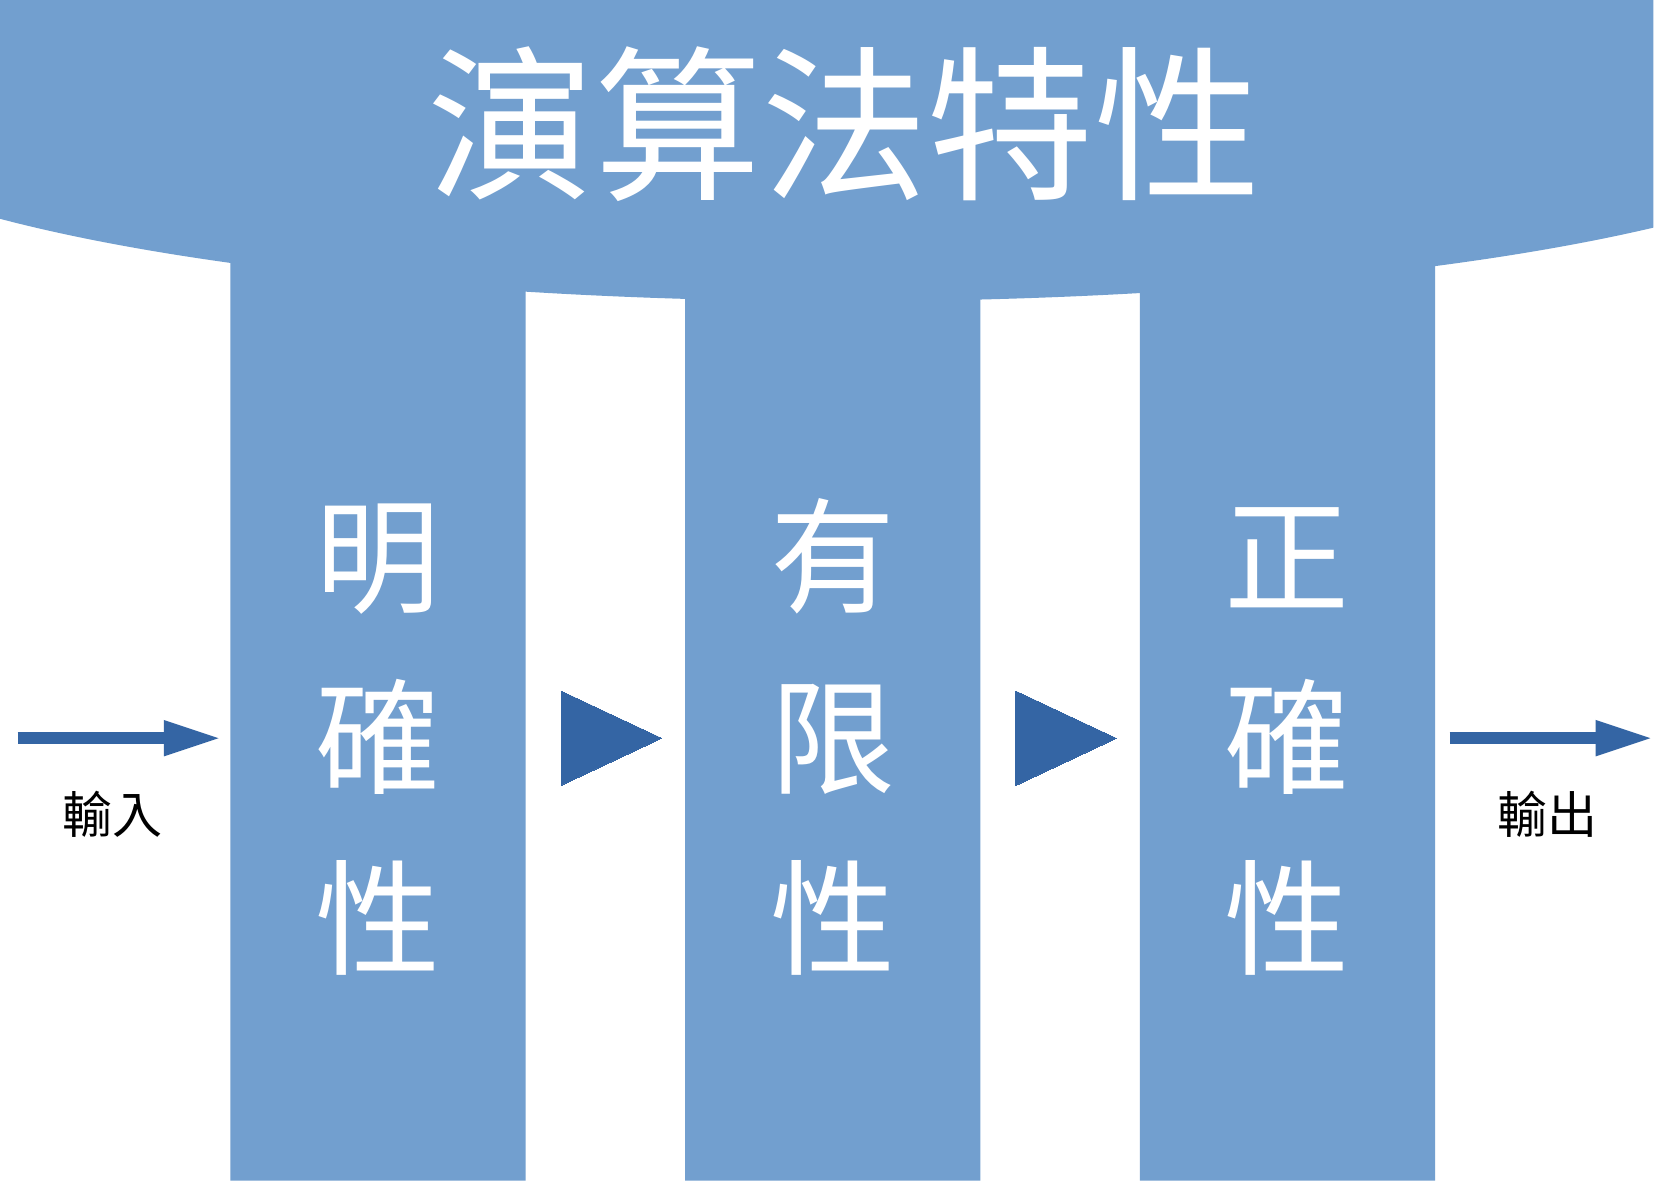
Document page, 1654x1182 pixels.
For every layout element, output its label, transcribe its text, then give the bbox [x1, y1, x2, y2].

text_box 明 確 性 [230, 264, 526, 1181]
text_box 演算法特性 [0, 0, 1654, 302]
text_box [1015, 691, 1117, 786]
text_box [561, 691, 662, 786]
text_box 輸入 [29, 767, 195, 842]
text_box 有 限 性 [685, 299, 981, 1181]
text_box 輸出 [1464, 767, 1630, 842]
text_box 正 確 性 [1139, 267, 1436, 1181]
